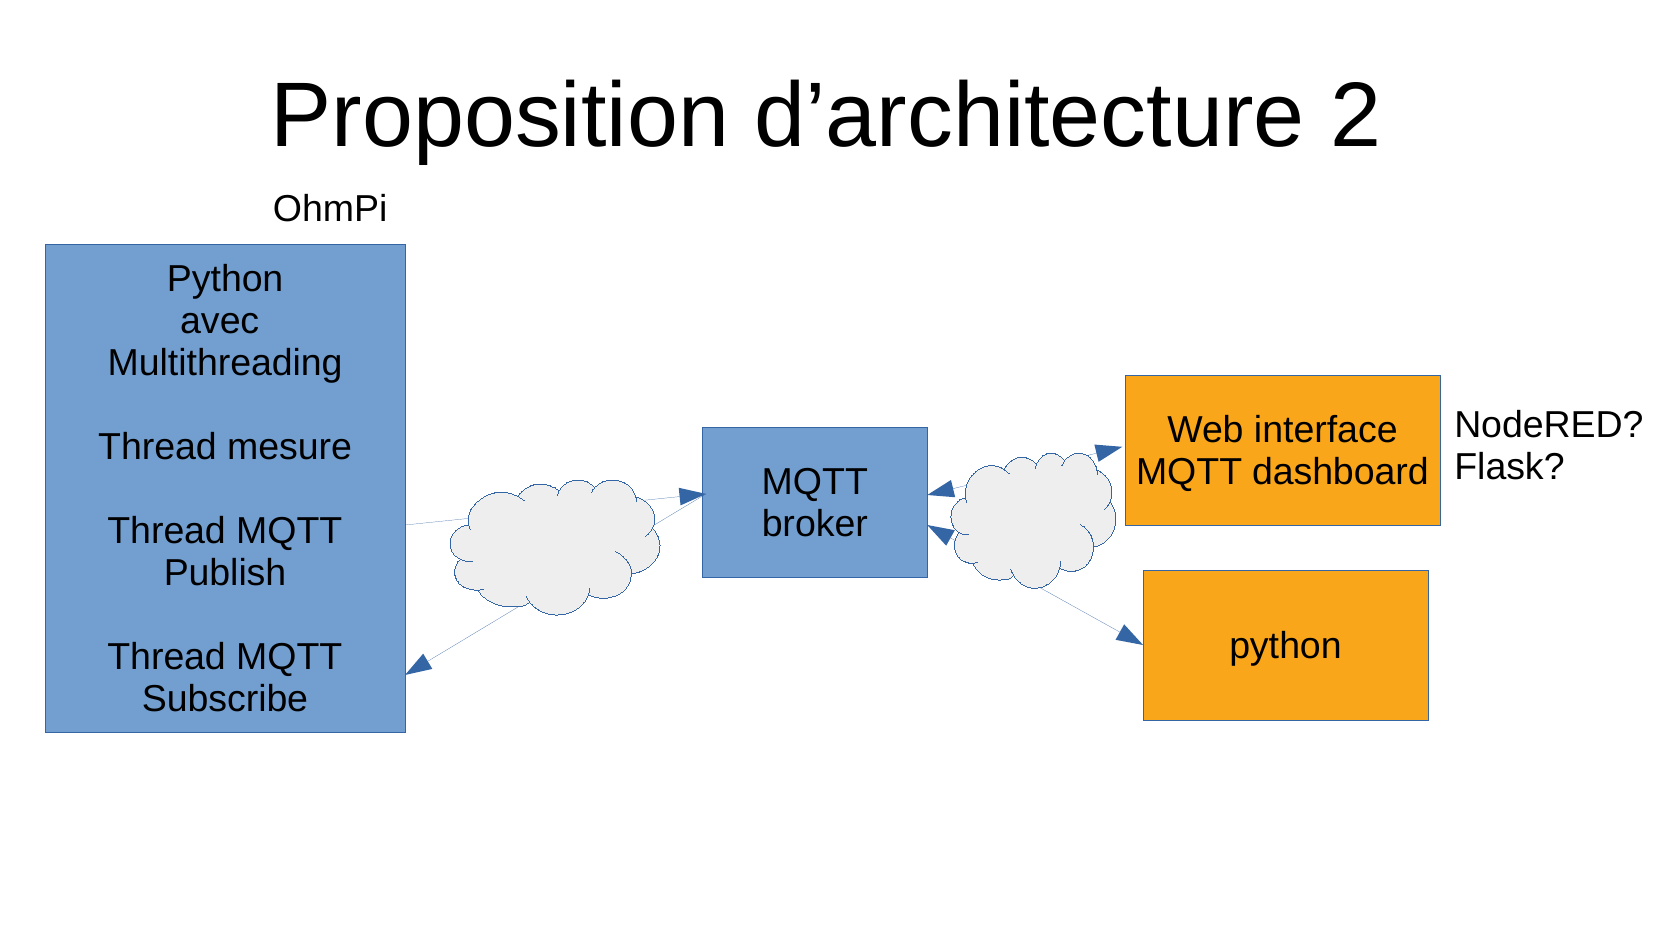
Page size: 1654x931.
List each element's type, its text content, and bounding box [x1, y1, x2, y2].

text_box MQTT broker [702, 427, 928, 578]
text_box Web interface MQTT dashboard [1125, 375, 1441, 526]
title Proposition d’architecture 2 [82, 37, 1571, 193]
text_box [950, 453, 1116, 589]
text_box [450, 480, 661, 616]
text_box python [1143, 570, 1429, 721]
text_box Python avec Multithreading Thread mesure Thread MQTT Publish Thread MQTT Subscribe [45, 244, 406, 733]
text_box NodeRED? Flask? [1439, 396, 1654, 496]
text_box OhmPi [258, 193, 403, 237]
